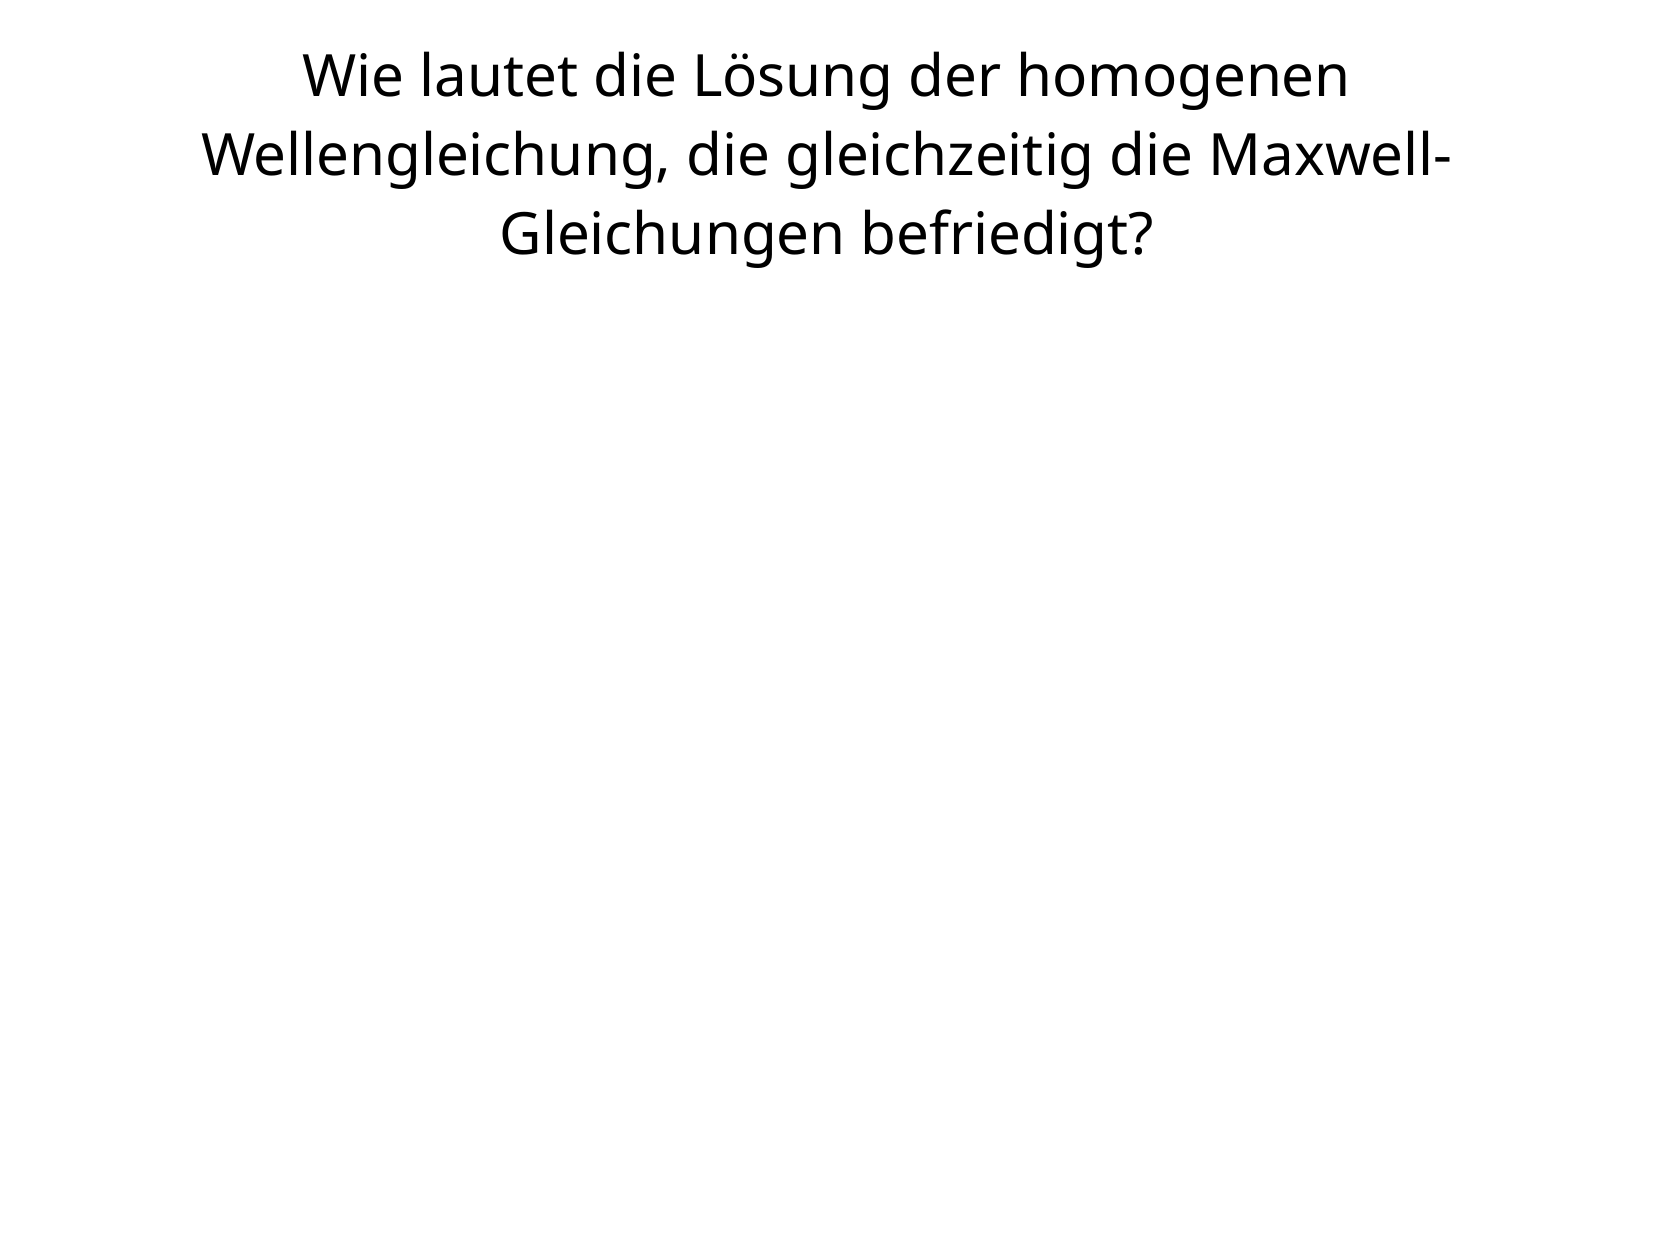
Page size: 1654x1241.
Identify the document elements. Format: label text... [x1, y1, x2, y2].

title Wie lautet die Lösung der homogenen Wellengleichung, die gleichzeitig die Maxwell-Gleichungen befriedigt? [82, 49, 1571, 257]
